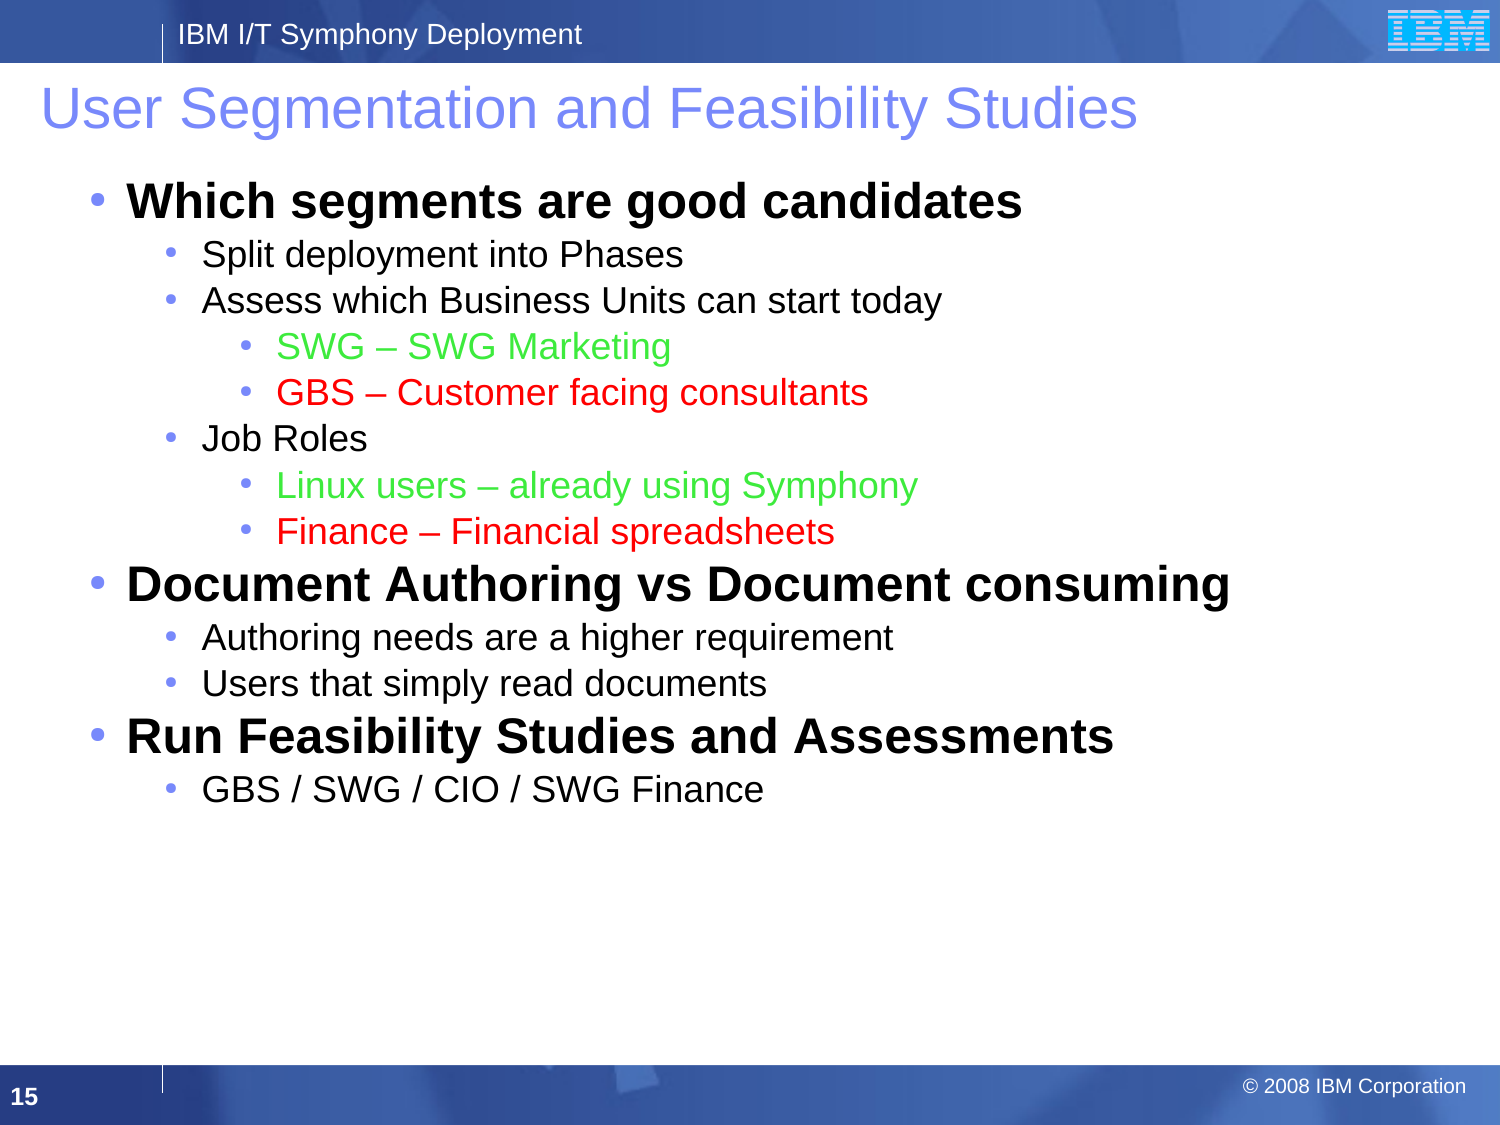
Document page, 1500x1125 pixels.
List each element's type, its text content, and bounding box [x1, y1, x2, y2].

title User Segmentation and Feasibility Studies [25, 66, 1378, 149]
list Which segments are good candidates Split deployment into Phases Assess which Business Units can start today SWG – SWG Marketing GBS – Customer facing consultants Job Roles Linux users – already using Symphony Finance – Financial spreadsheets Document Authoring vs Document consuming Authoring needs are a higher requirement Users that simply read documents Run Feasibility Studies and Assessments GBS / SWG / CIO / SWG Finance [88, 173, 1365, 1087]
text_box 1 [29, 1080, 113, 1118]
